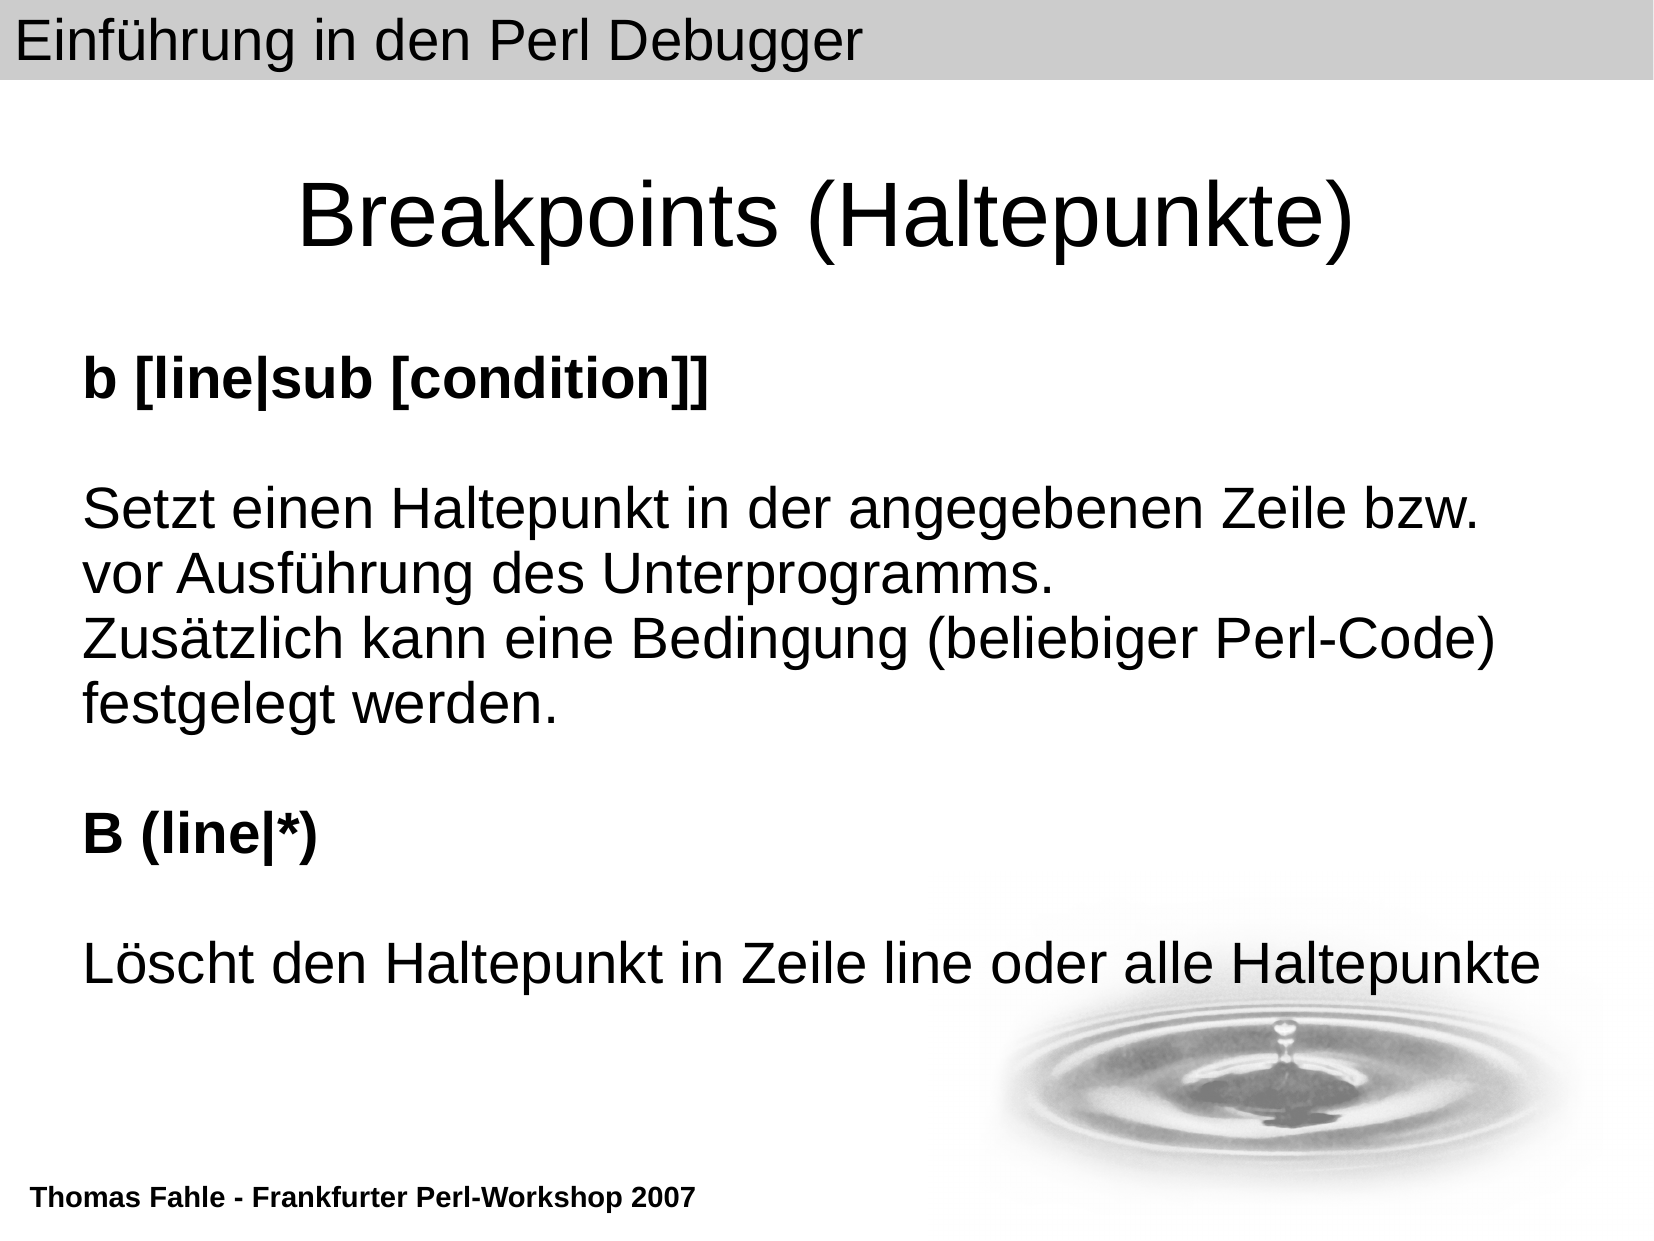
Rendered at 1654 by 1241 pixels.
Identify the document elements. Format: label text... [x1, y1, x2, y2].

title Breakpoints (Haltepunkte) [82, 118, 1571, 311]
subtitle b [line|sub [condition]] Setzt einen Haltepunkt in der angegebenen Zeile bzw. vor Ausführung des Unterprogramms. Zusätzlich kann eine Bedingung (beliebiger Perl-Code) festgelegt werden. B (line|*) Löscht den Haltepunkt in Zeile line oder alle Haltepunkte [82, 344, 1571, 998]
picture [0, 80, 1654, 1241]
